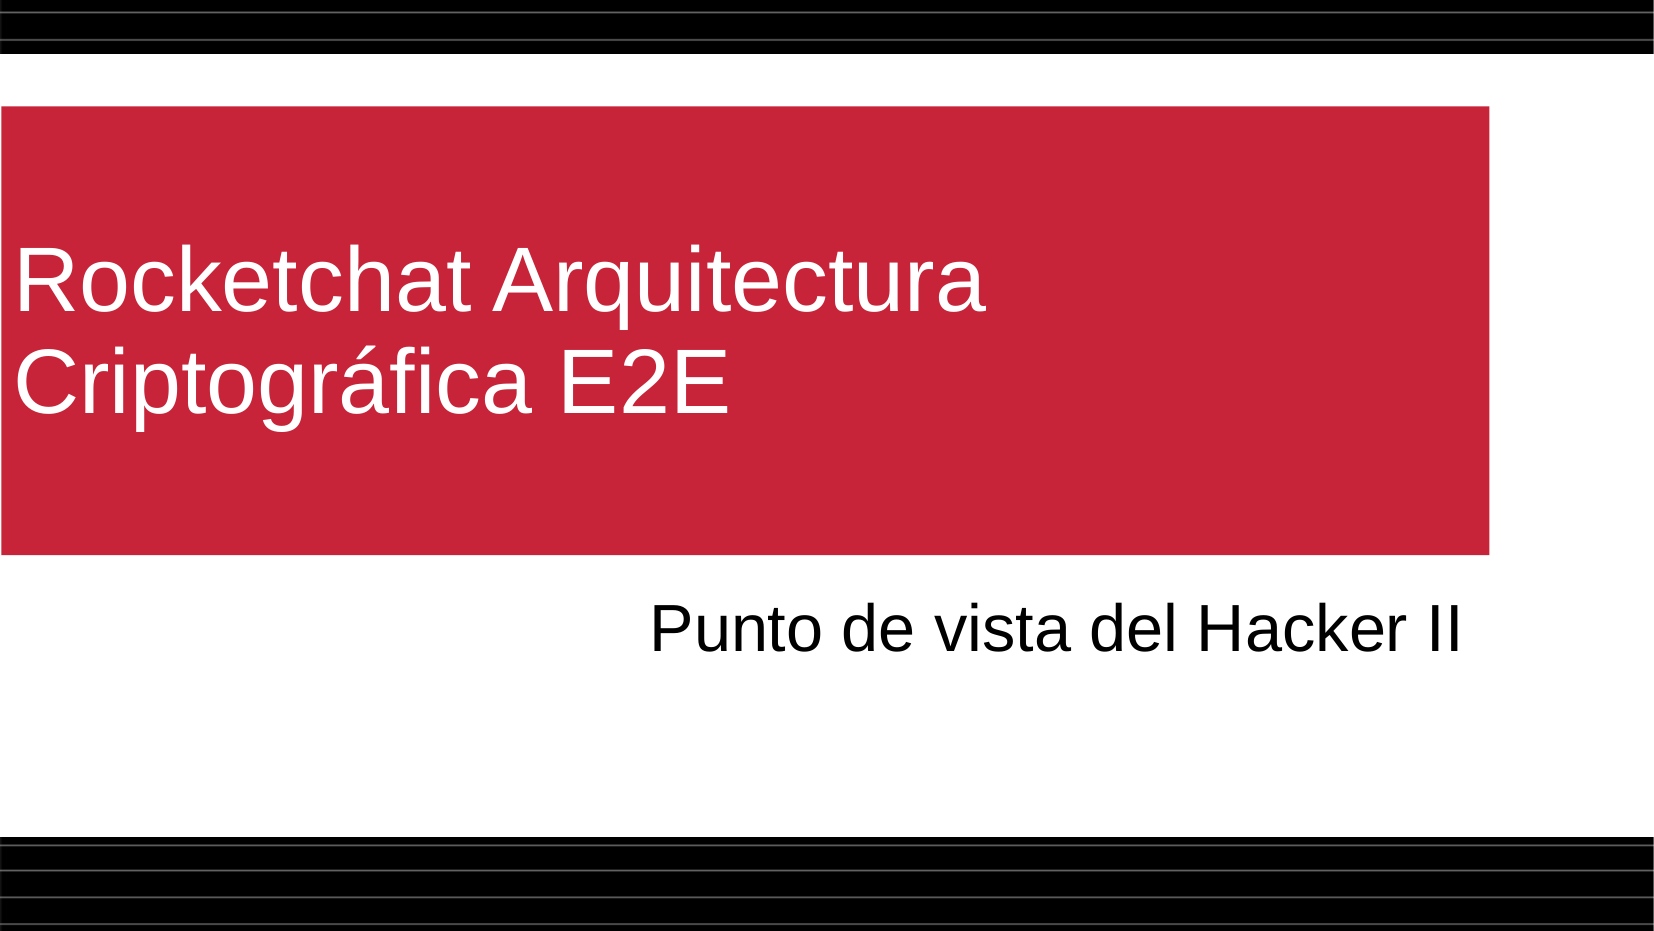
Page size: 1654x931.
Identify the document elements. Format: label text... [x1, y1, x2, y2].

picture [0, 837, 1654, 931]
subtitle Punto de vista del Hacker II [625, 590, 1489, 804]
picture [0, 0, 1654, 54]
title Rocketchat Arquitectura Criptográfica E2E [1, 106, 1490, 556]
